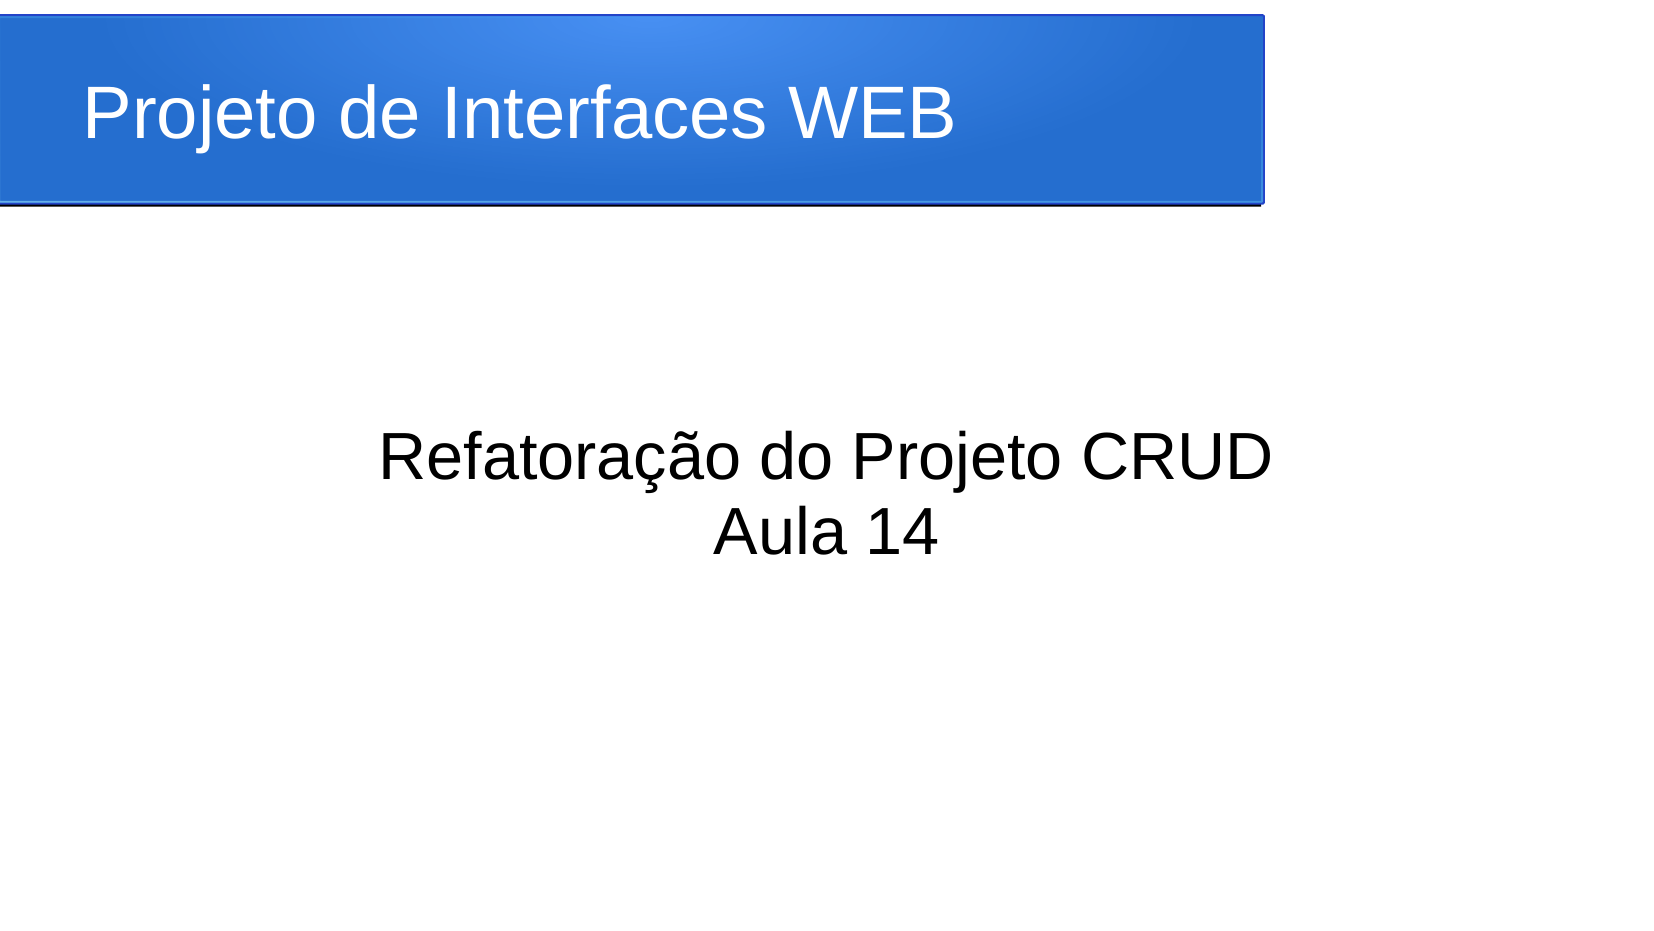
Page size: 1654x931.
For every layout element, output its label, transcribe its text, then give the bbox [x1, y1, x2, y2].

subtitle Refatoração do Projeto CRUD Aula 14 [82, 224, 1571, 764]
title Projeto de Interfaces WEB [82, 0, 1235, 224]
